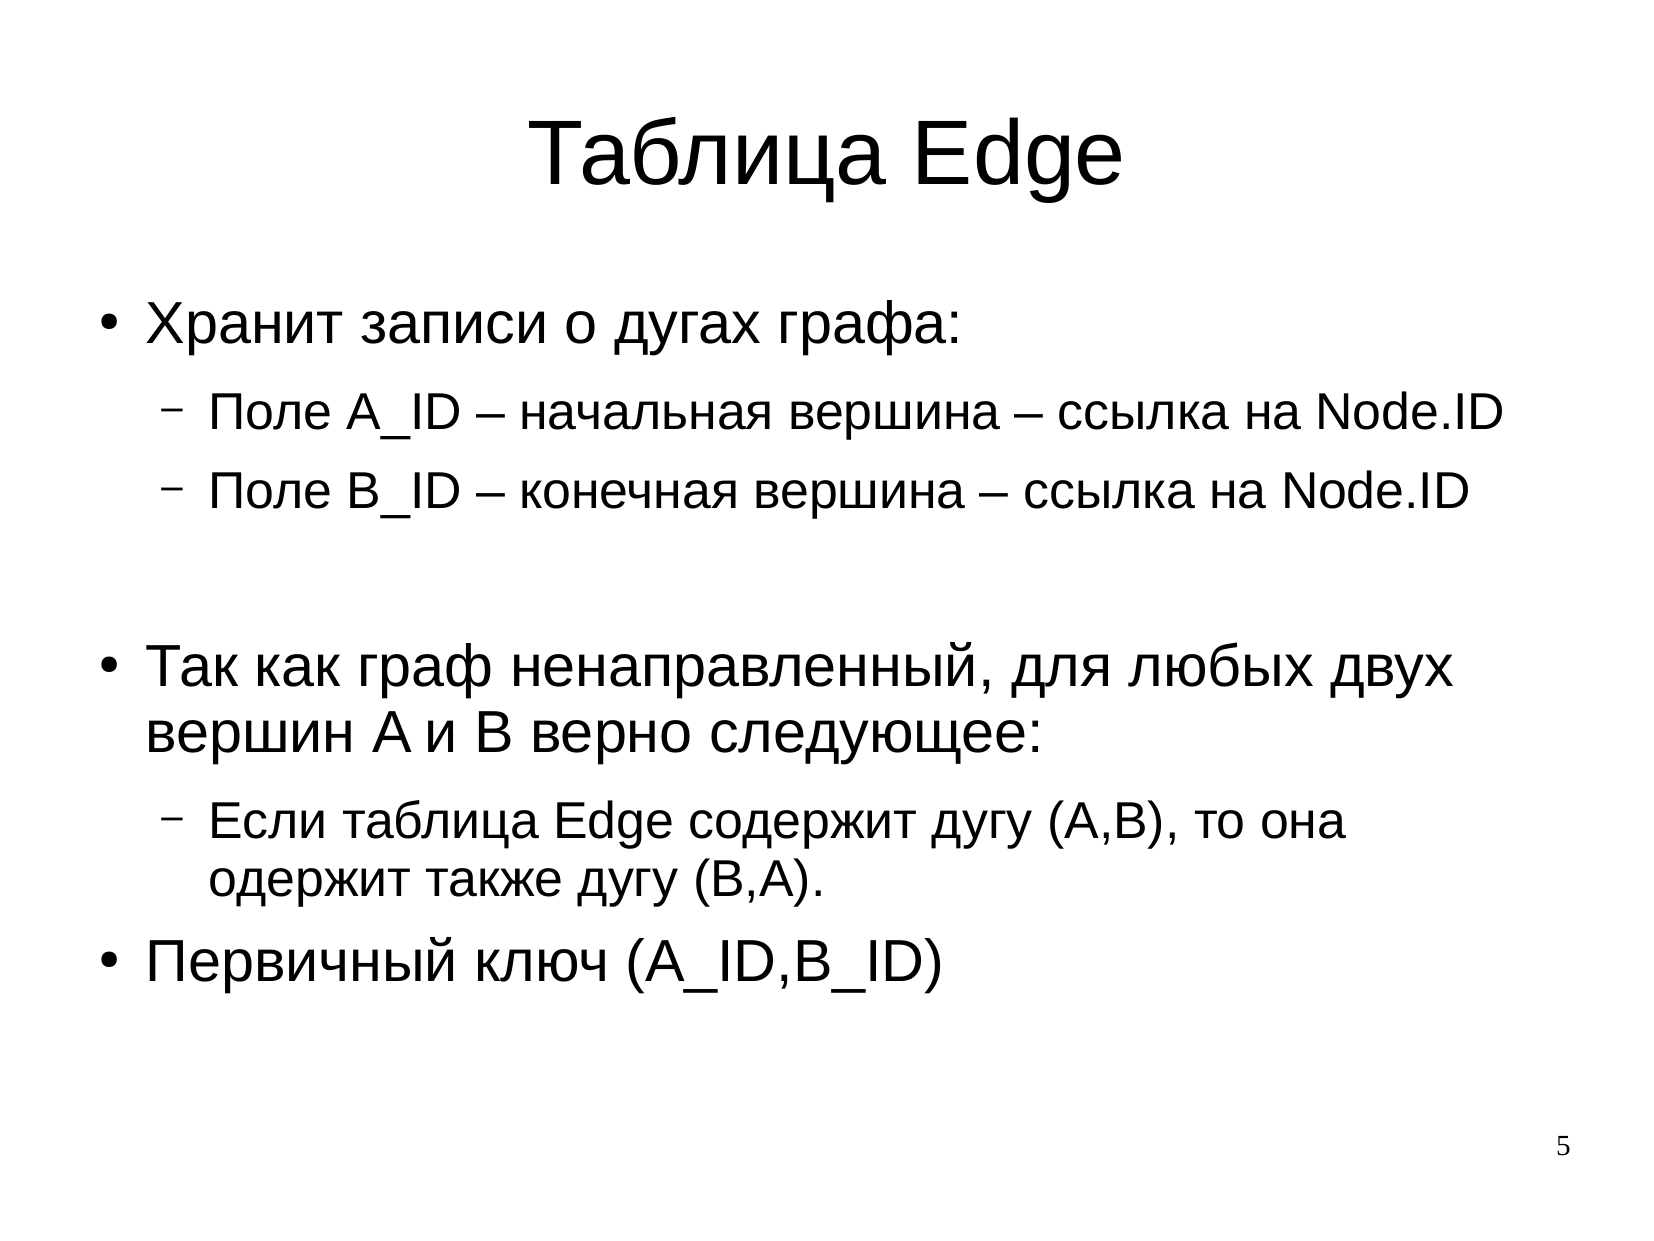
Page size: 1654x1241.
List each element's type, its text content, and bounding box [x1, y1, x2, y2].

title Таблица Edge [82, 49, 1571, 257]
list Хранит записи о дугах графа: Поле A_ID – начальная вершина – ссылка на Node.ID Поле B_ID – конечная вершина – ссылка на Node.ID Так как граф ненаправленный, для любых двух вершин A и B верно следующее: Если таблица Edge содержит дугу (A,B), то она одержит также дугу (B,A). Первичный ключ (A_ID,B_ID) [82, 290, 1538, 1010]
